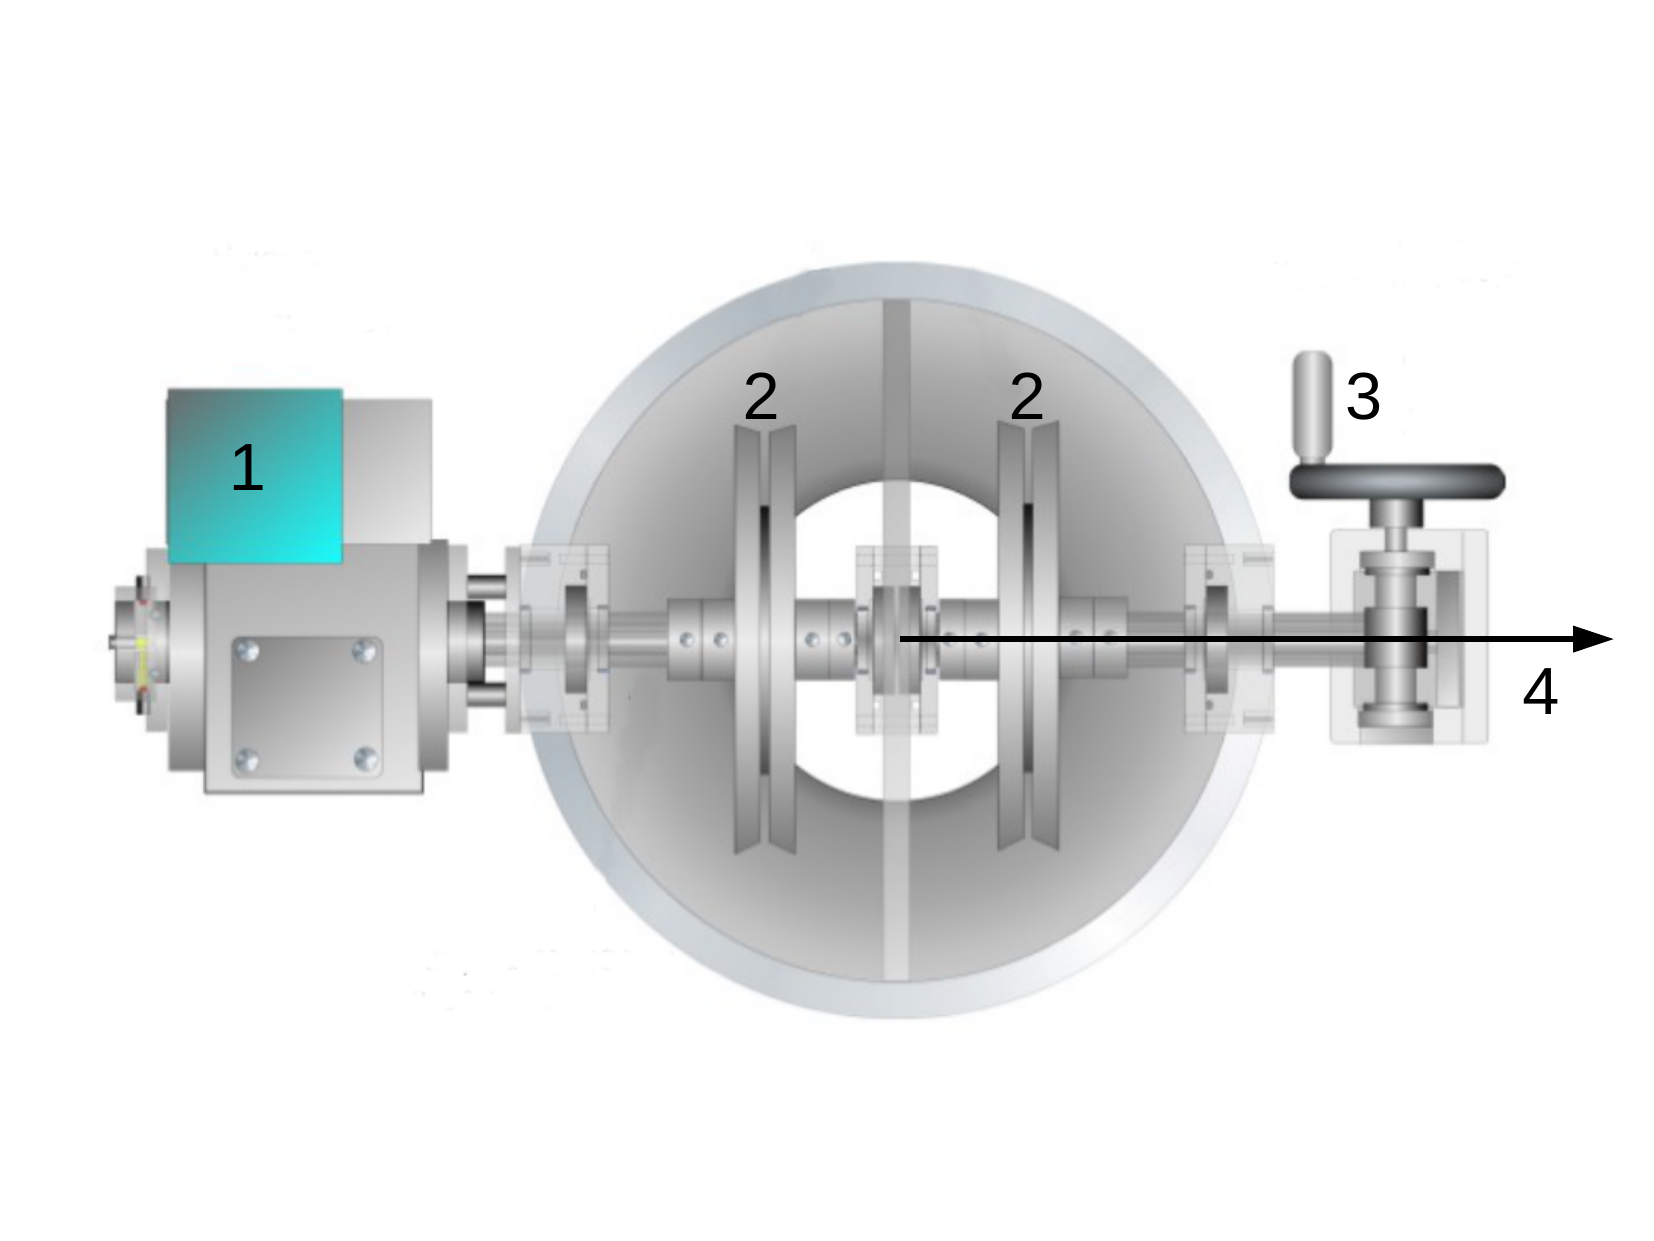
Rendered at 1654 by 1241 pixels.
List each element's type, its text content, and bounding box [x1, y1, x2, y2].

text_box 2 [727, 351, 795, 442]
text_box 2 [993, 351, 1061, 442]
picture [90, 240, 1623, 1036]
text_box 3 [1330, 351, 1398, 442]
text_box 4 [1507, 646, 1575, 737]
text_box 1 [214, 422, 281, 512]
